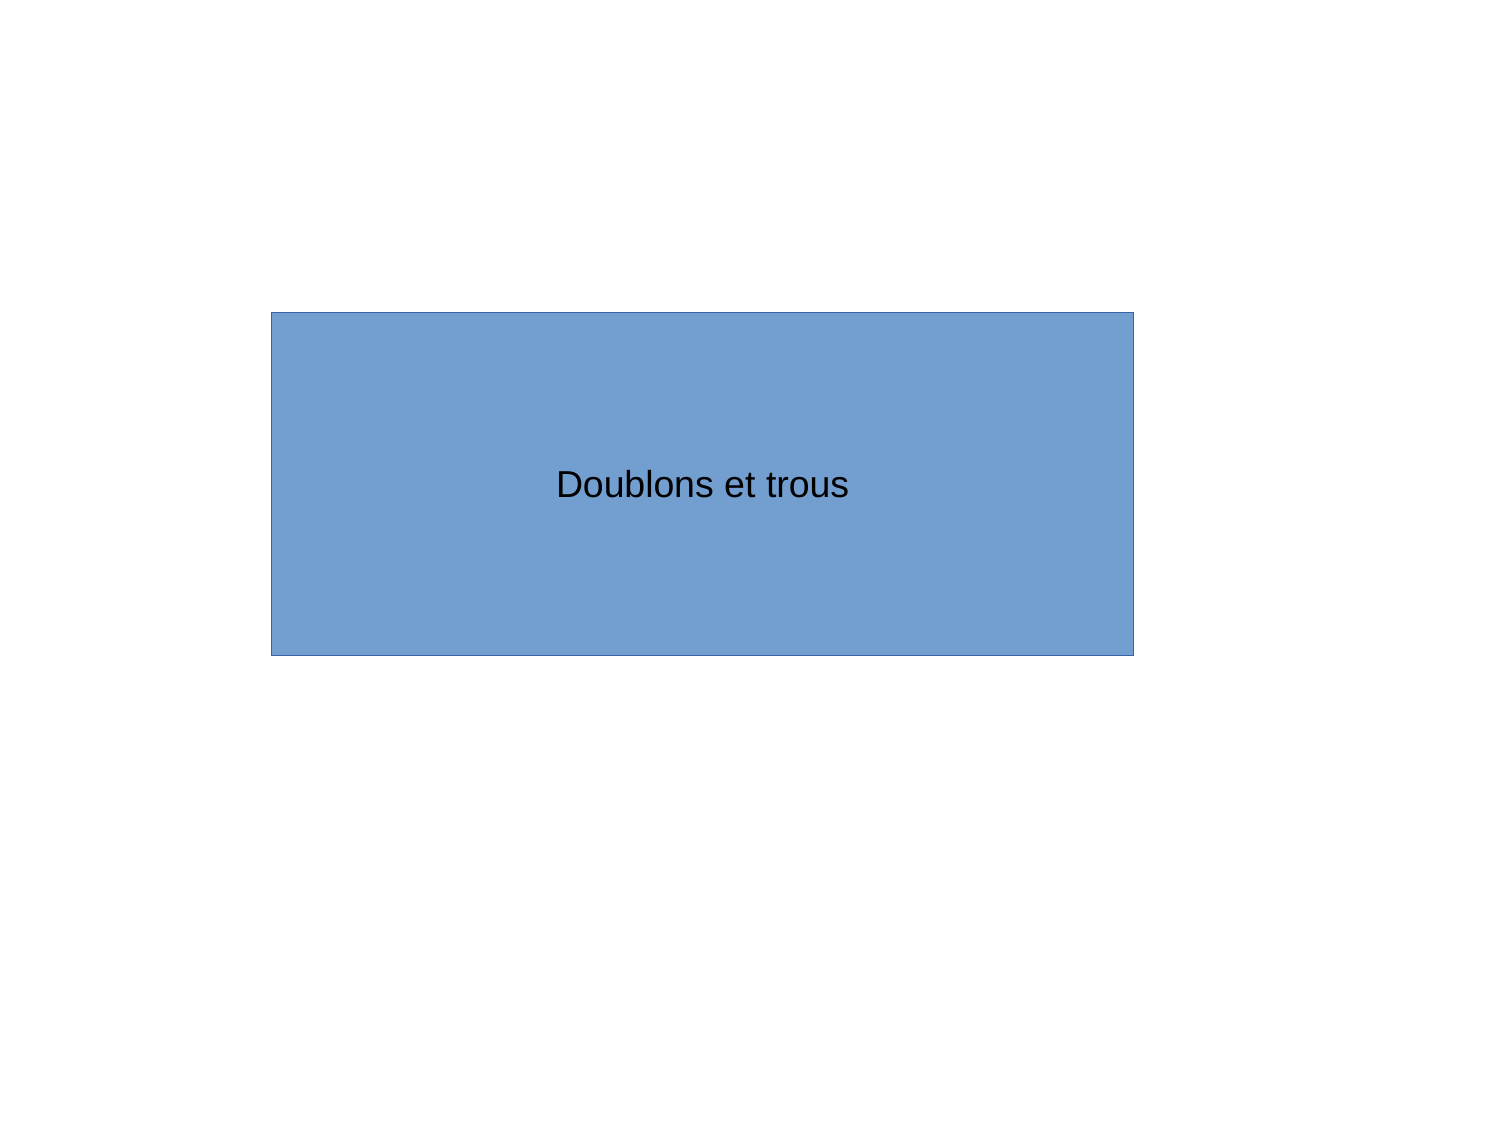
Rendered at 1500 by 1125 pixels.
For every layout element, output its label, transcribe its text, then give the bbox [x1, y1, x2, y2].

text_box Doublons et trous [271, 312, 1134, 656]
